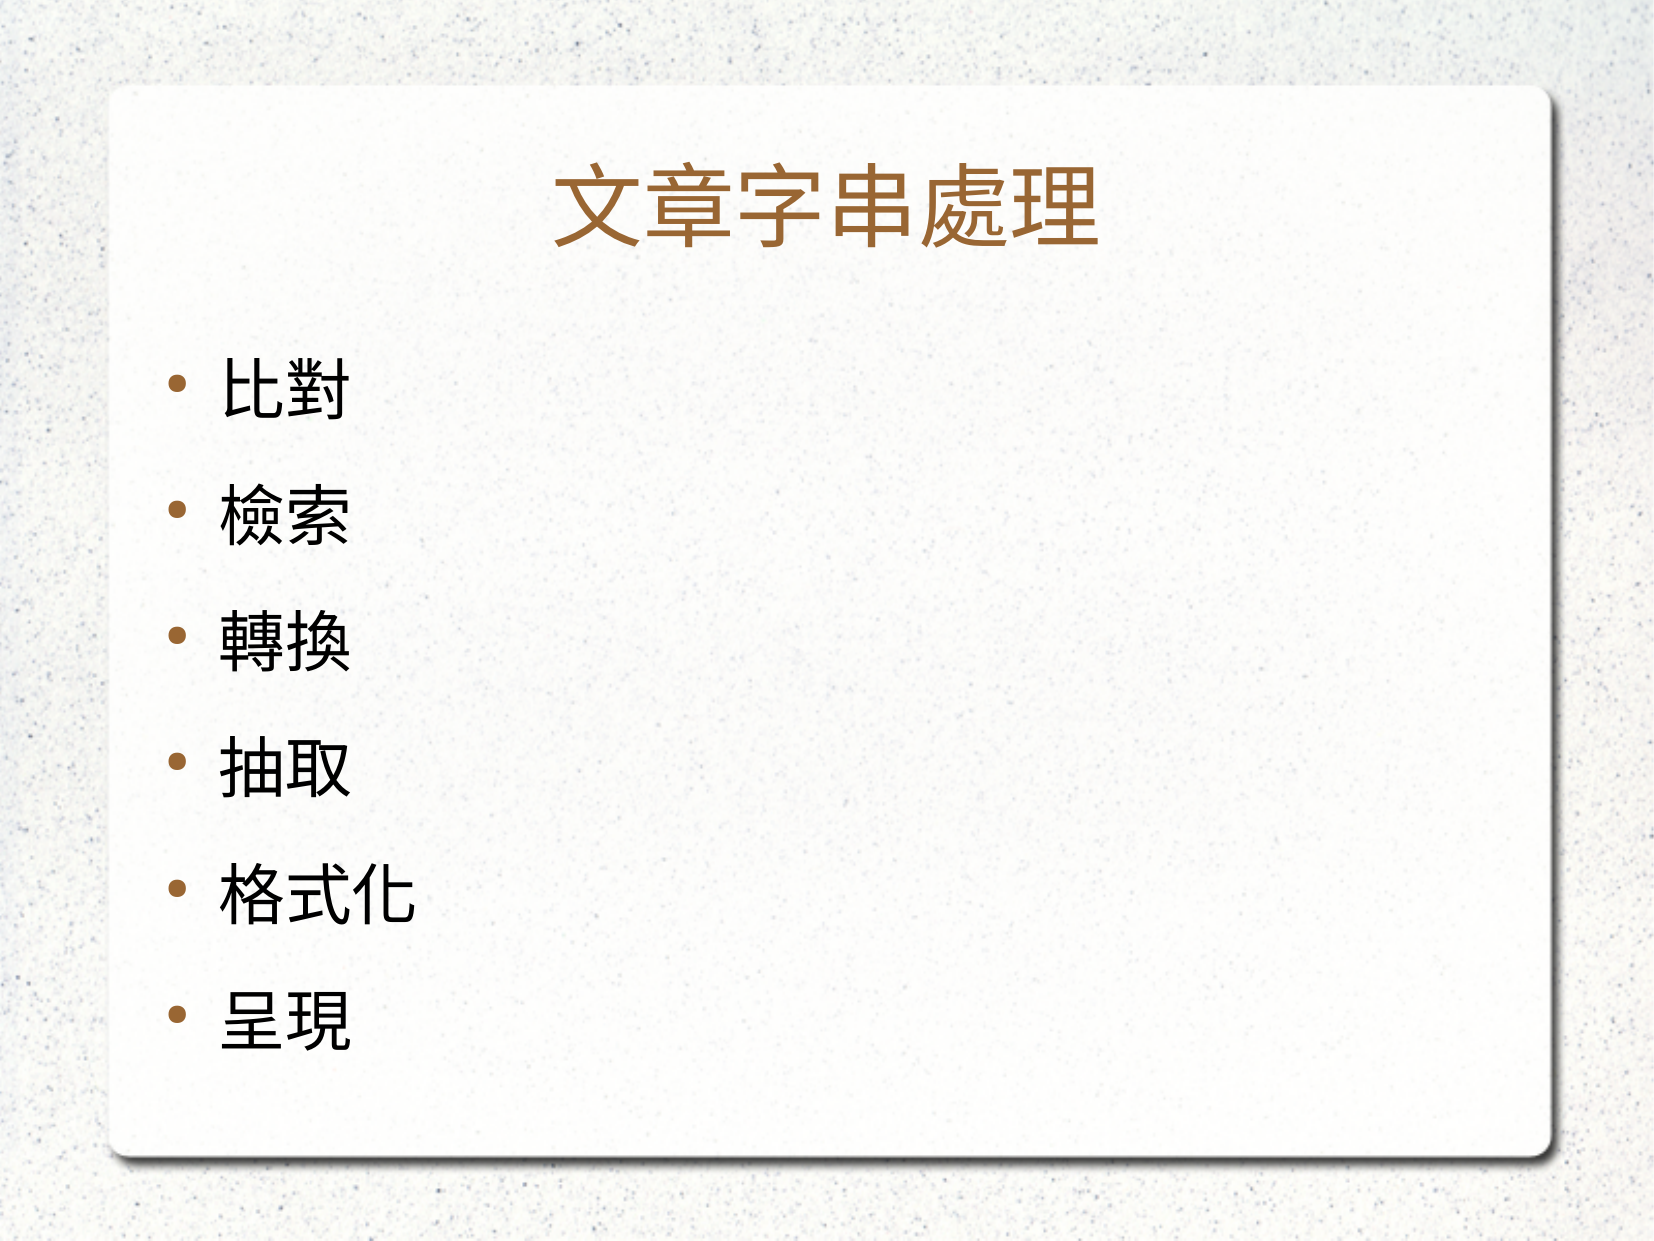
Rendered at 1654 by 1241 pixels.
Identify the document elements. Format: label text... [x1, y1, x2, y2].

title 文章字串處理 [118, 96, 1536, 304]
picture [0, 0, 1654, 1241]
list 比對 檢索 轉換 抽取 格式化 呈現 [147, 336, 1506, 1056]
